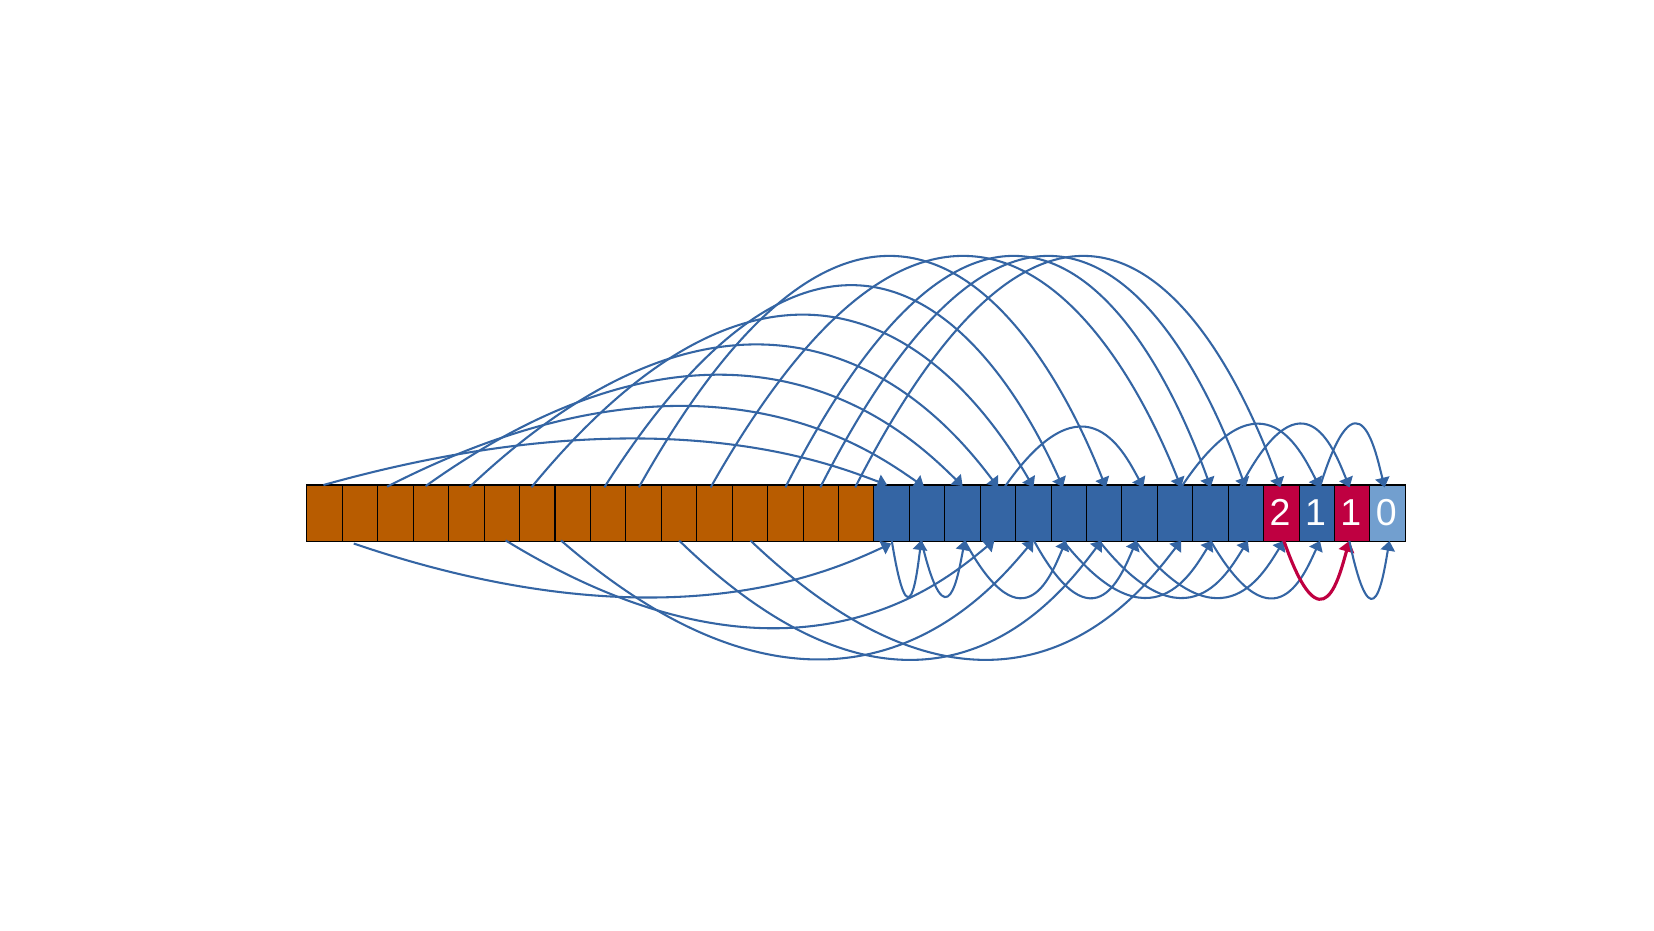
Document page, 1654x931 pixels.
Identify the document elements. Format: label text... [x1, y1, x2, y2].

table_header 1 [1300, 486, 1334, 541]
table_header [485, 486, 519, 541]
table_header [1158, 486, 1192, 541]
table_header [1122, 486, 1157, 541]
table_header [626, 486, 661, 541]
table_header 0 [1370, 486, 1405, 541]
table_header [839, 486, 873, 541]
table_header [662, 486, 696, 541]
table_header [733, 486, 767, 541]
table_header [697, 486, 732, 541]
table_header [804, 486, 838, 541]
table_header [1229, 486, 1263, 541]
table_header [591, 486, 625, 541]
table_header [414, 486, 448, 541]
table_header [449, 486, 484, 541]
table_header [910, 486, 944, 541]
table_header [1016, 486, 1051, 541]
table_header [520, 486, 554, 541]
table_header 2 [1264, 486, 1299, 541]
table_header [1087, 486, 1121, 541]
table_header [981, 486, 1015, 541]
table_header [1193, 486, 1228, 541]
table_header [307, 486, 342, 541]
table_header [874, 486, 909, 541]
table_header 1 [1335, 486, 1369, 541]
table_header [343, 486, 377, 541]
table_header [1052, 486, 1086, 541]
table_header [768, 486, 803, 541]
table_header [945, 486, 980, 541]
table_header [378, 486, 413, 541]
table_header [556, 486, 590, 541]
